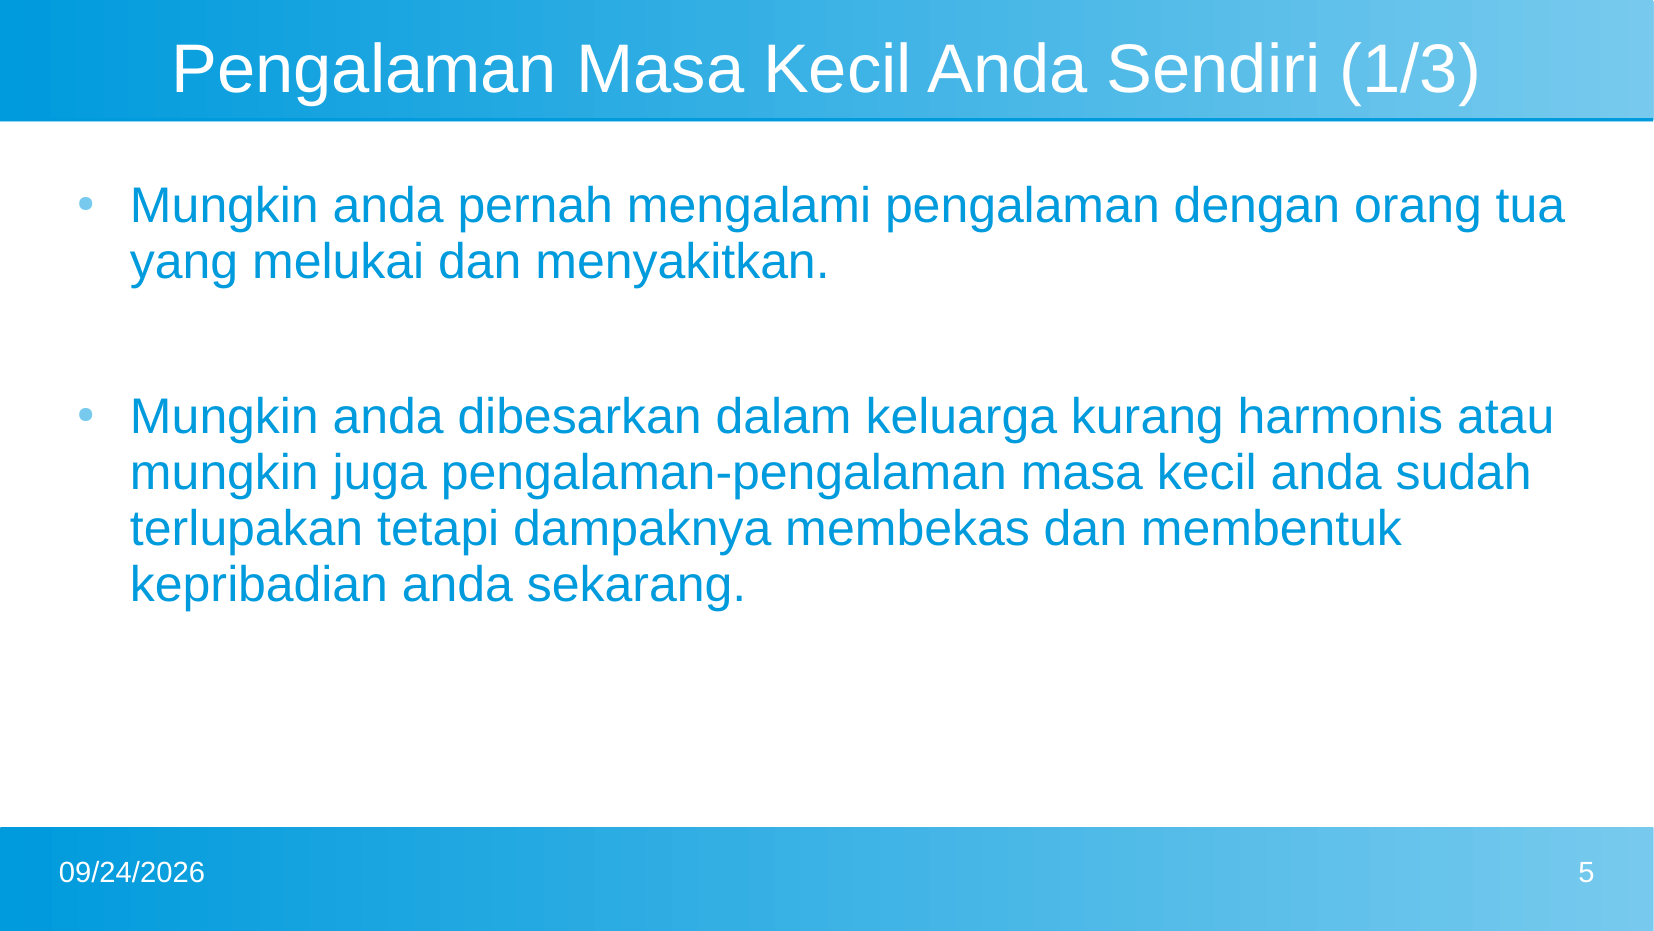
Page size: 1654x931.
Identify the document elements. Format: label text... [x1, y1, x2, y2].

title Pengalaman Masa Kecil Anda Sendiri (1/3) [59, 29, 1595, 108]
list Mungkin anda pernah mengalami pengalaman dengan orang tua yang melukai dan menyakitkan. Mungkin anda dibesarkan dalam keluarga kurang harmonis atau mungkin juga pengalaman-pengalaman masa kecil anda sudah terlupakan tetapi dampaknya membekas dan membentuk kepribadian anda sekarang. [59, 177, 1595, 768]
